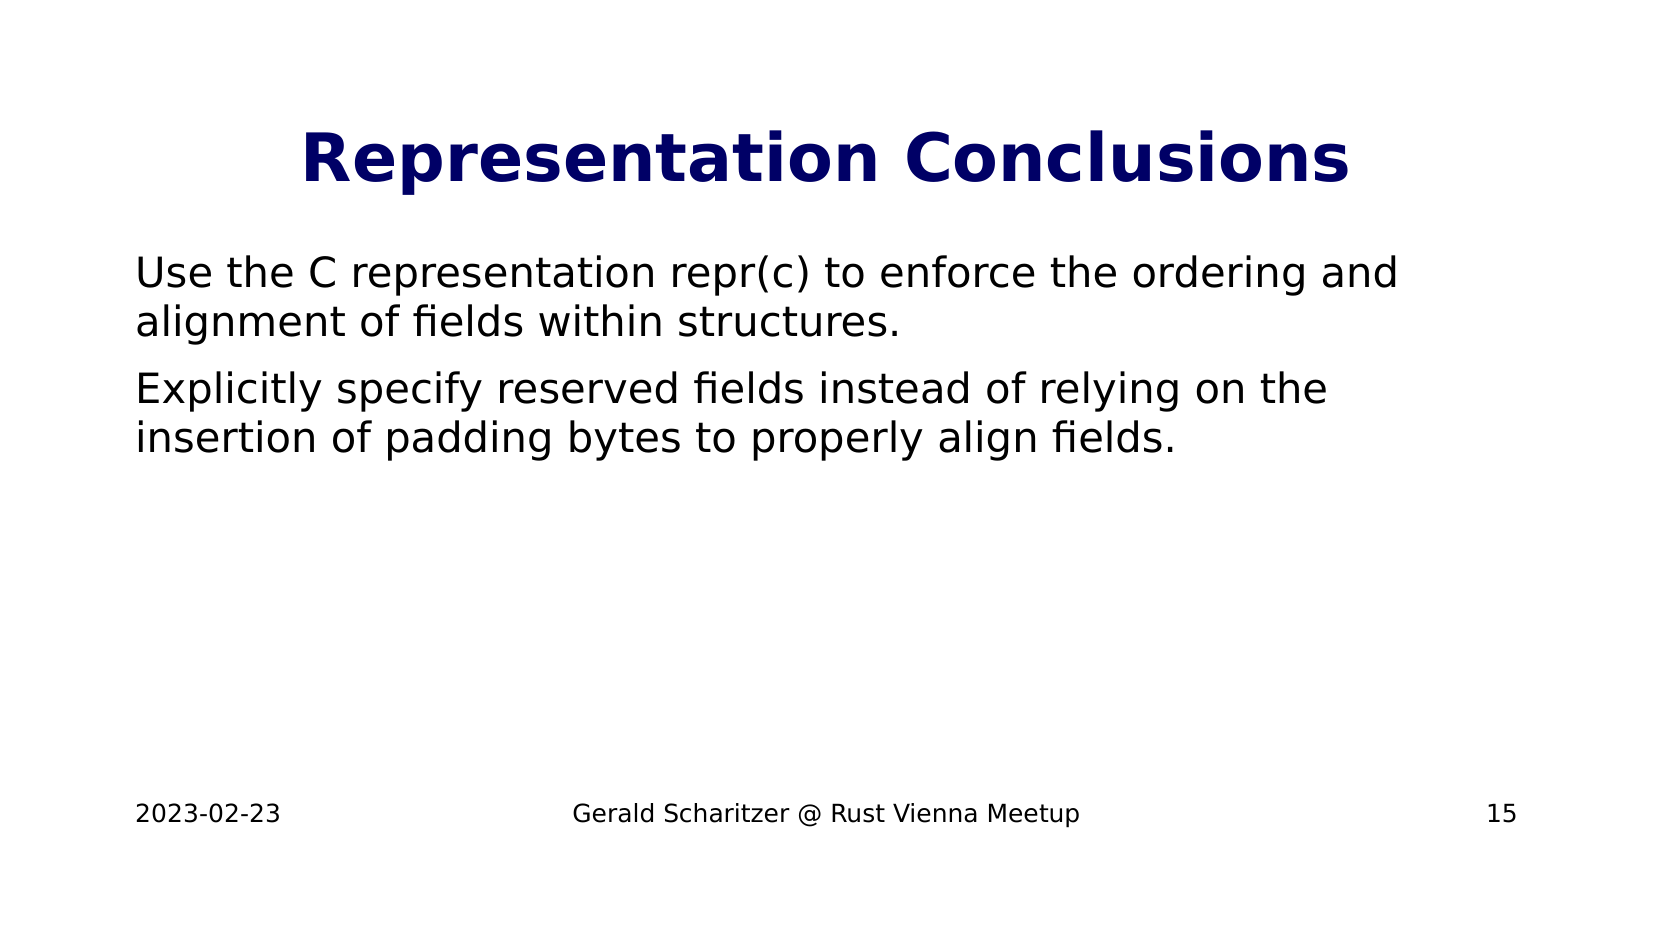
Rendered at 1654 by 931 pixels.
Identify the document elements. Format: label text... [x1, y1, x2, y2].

list Use the C representation repr(c) to enforce the ordering and alignment of fields within structures. Explicitly specify reserved fields instead of relying on the insertion of padding bytes to properly align fields. [135, 248, 1519, 721]
title Representation Conclusions [135, 90, 1519, 227]
